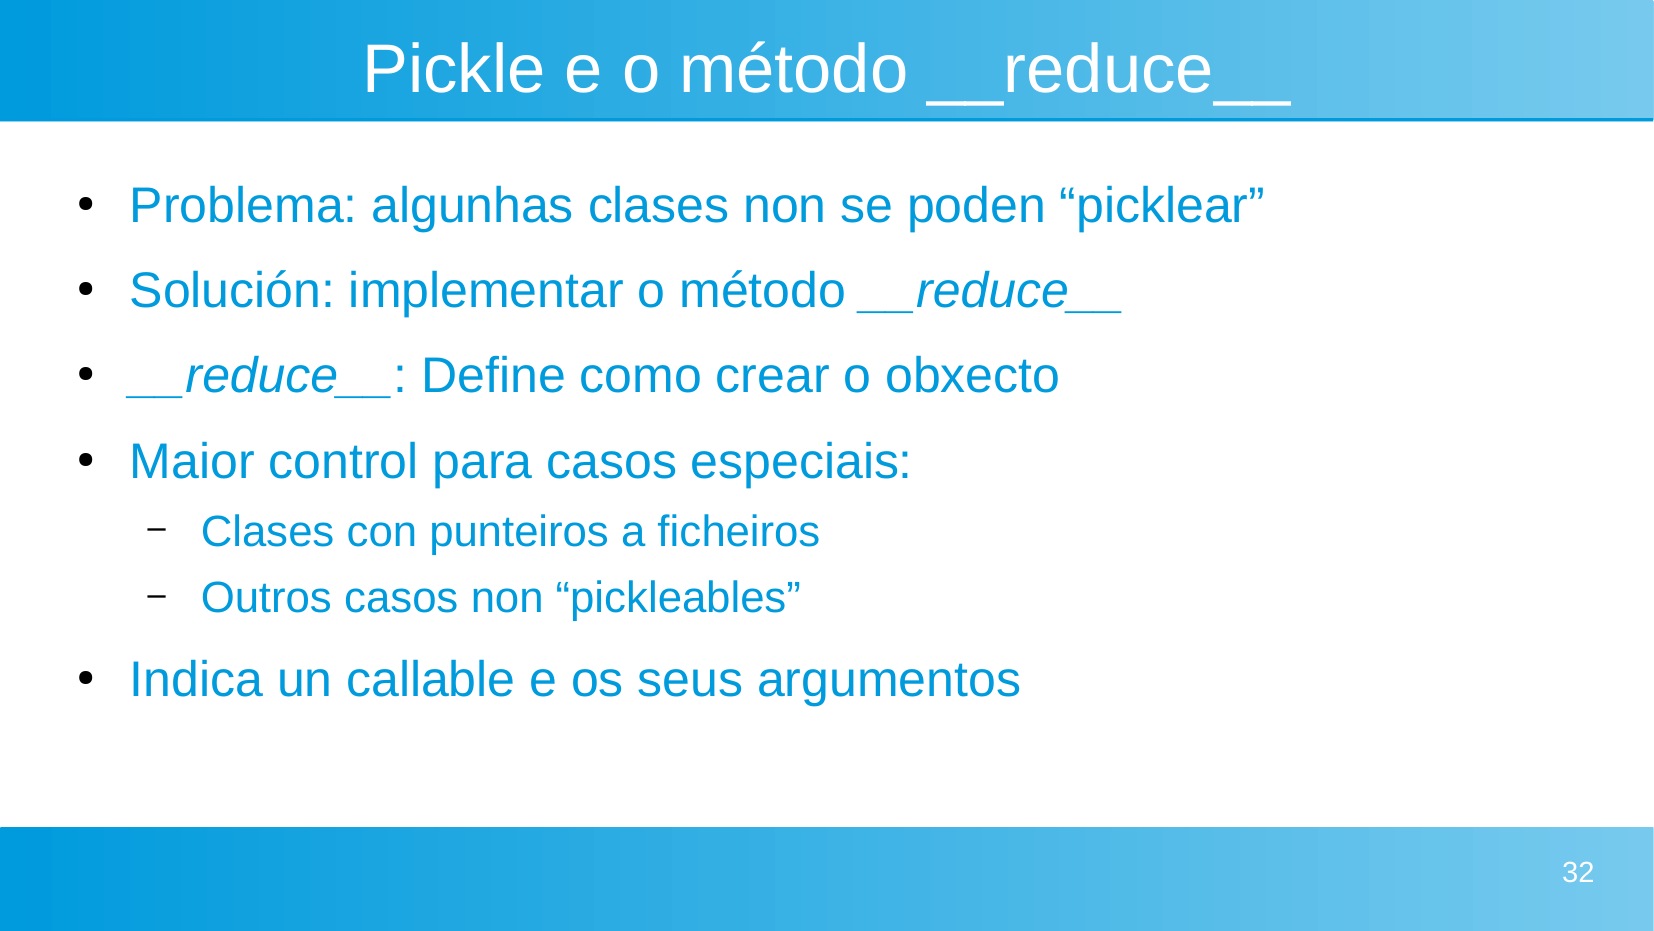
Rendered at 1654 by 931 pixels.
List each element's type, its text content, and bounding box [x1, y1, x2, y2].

title Pickle e o método __reduce__ [59, 29, 1595, 108]
list Problema: algunhas clases non se poden “picklear” Solución: implementar o método __reduce__ __reduce__: Define como crear o obxecto Maior control para casos especiais: Clases con punteiros a ficheiros Outros casos non “pickleables” Indica un callable e os seus argumentos [59, 177, 1595, 768]
